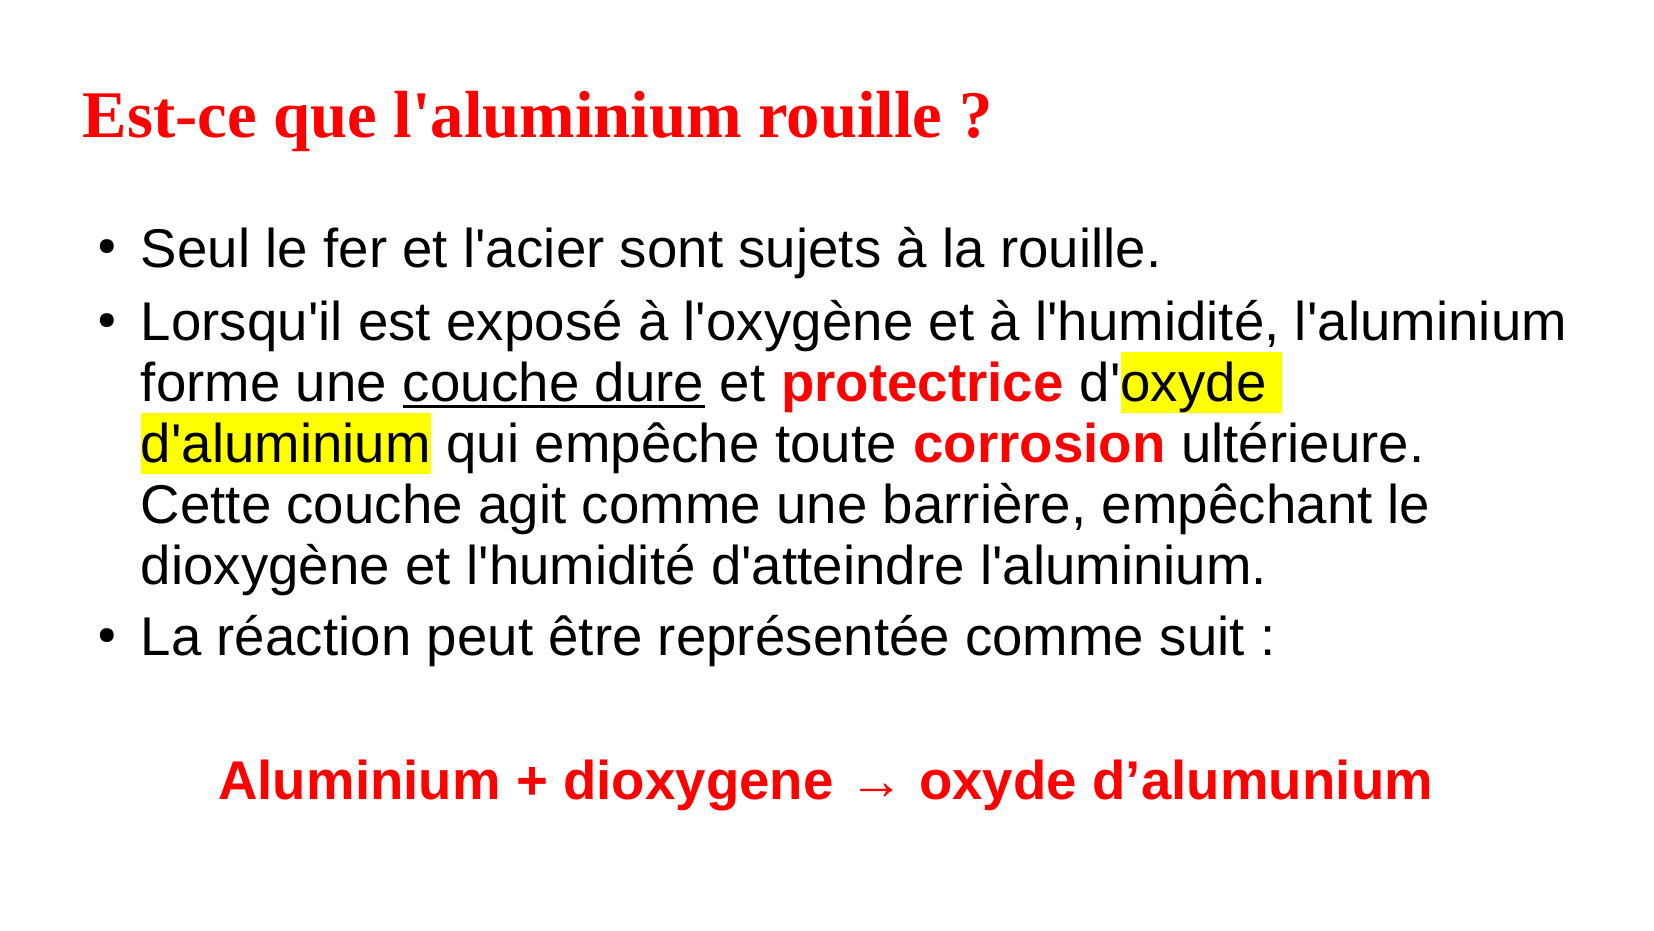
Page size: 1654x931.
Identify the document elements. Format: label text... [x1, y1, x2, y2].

list Seul le fer et l'acier sont sujets à la rouille. Lorsqu'il est exposé à l'oxygène et à l'humidité, l'aluminium forme une couche dure et protectrice d'oxyde d'aluminium qui empêche toute corrosion ultérieure. Cette couche agit comme une barrière, empêchant le dioxygène et l'humidité d'atteindre l'aluminium. La réaction peut être représentée comme suit : Aluminium + dioxygene → oxyde d’alumunium [82, 217, 1571, 863]
title Est-ce que l'aluminium rouille ? [82, 37, 1571, 193]
